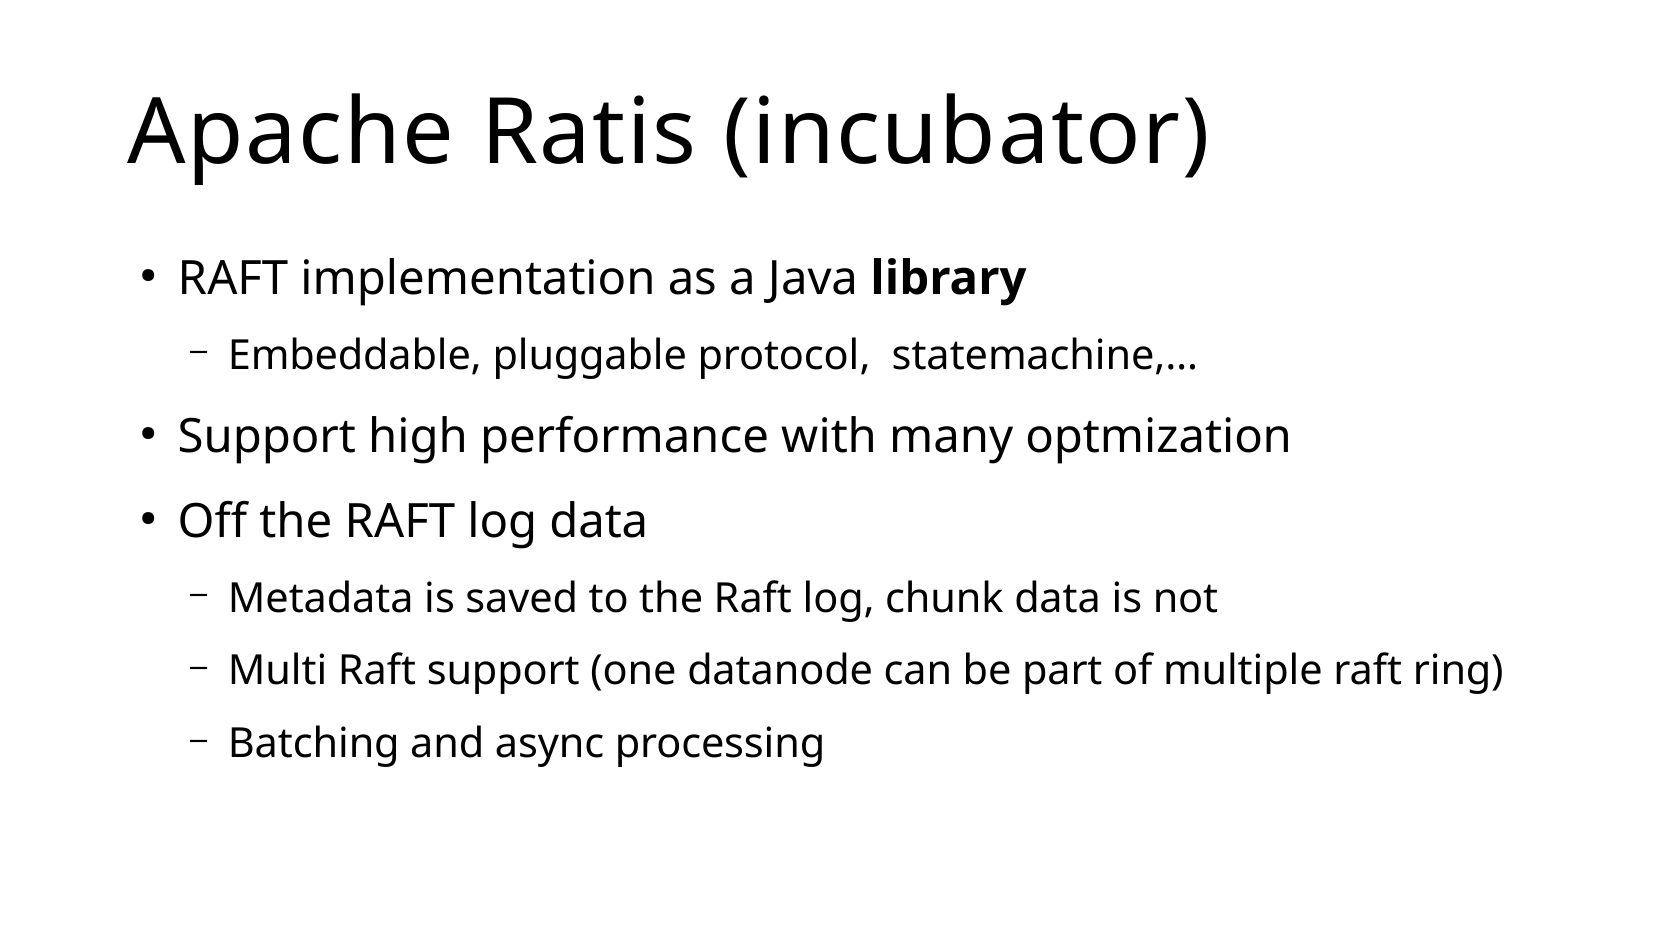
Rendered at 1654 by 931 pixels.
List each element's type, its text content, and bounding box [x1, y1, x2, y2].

title Apache Ratis (incubator) [127, 69, 1654, 187]
list RAFT implementation as a Java library Embeddable, pluggable protocol, statemachine,… Support high performance with many optmization Off the RAFT log data Metadata is saved to the Raft log, chunk data is not Multi Raft support (one datanode can be part of multiple raft ring) Batching and async processing [127, 244, 1527, 784]
